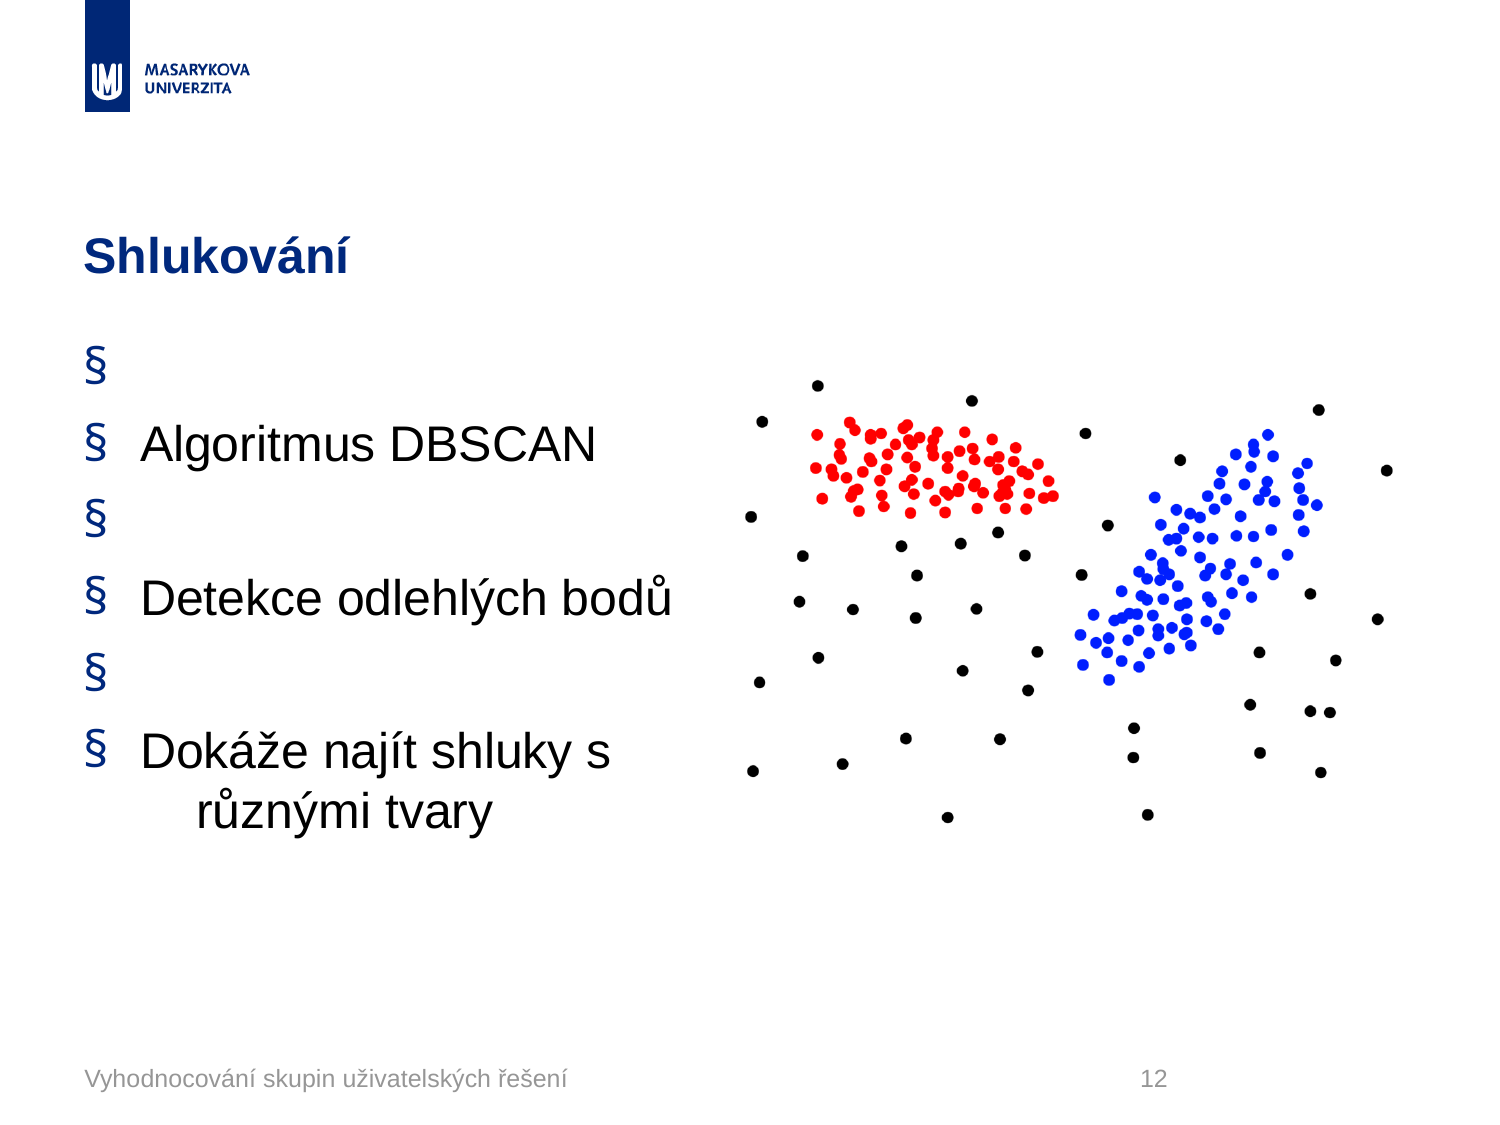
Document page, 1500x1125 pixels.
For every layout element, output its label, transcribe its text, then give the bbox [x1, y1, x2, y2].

title Shlukování [83, 184, 1411, 291]
list Algoritmus DBSCAN Detekce odlehlých bodů Dokáže najít shluky s různými tvary [83, 331, 1410, 1007]
text_box 12 [1125, 1025, 1428, 1101]
text_box Vyhodnocování skupin uživatelských řešení [69, 1025, 1104, 1101]
picture [724, 366, 1410, 856]
